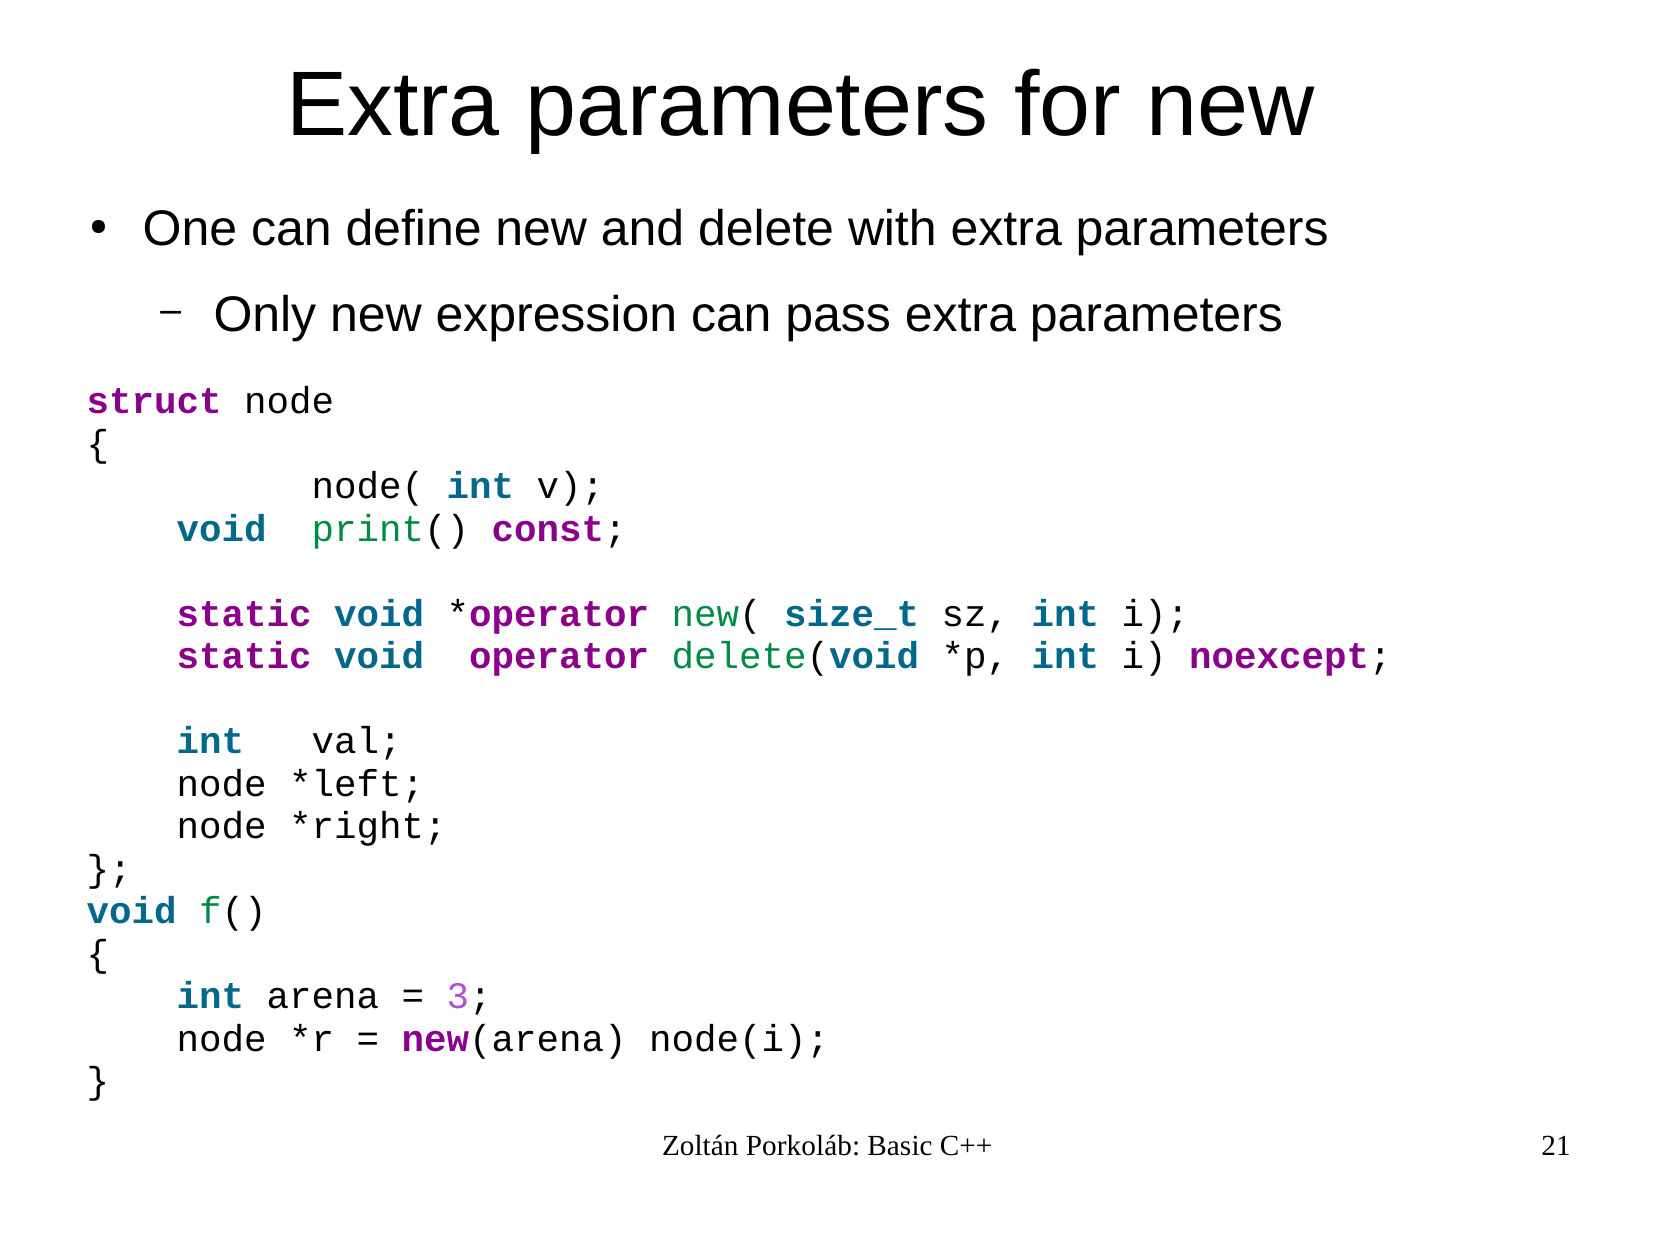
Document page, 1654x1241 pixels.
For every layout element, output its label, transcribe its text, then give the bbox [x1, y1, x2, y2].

list One can define new and delete with extra parameters Only new expression can pass extra parameters [71, 119, 1606, 375]
title Extra parameters for new [56, 0, 1546, 208]
text_box struct node { node( int v); void print() const; static void *operator new( size_t sz, int i); static void operator delete(void *p, int i) noexcept; int val; node *left; node *right; }; void f() { int arena = 3; node *r = new(arena) node(i); } [71, 375, 1636, 1117]
